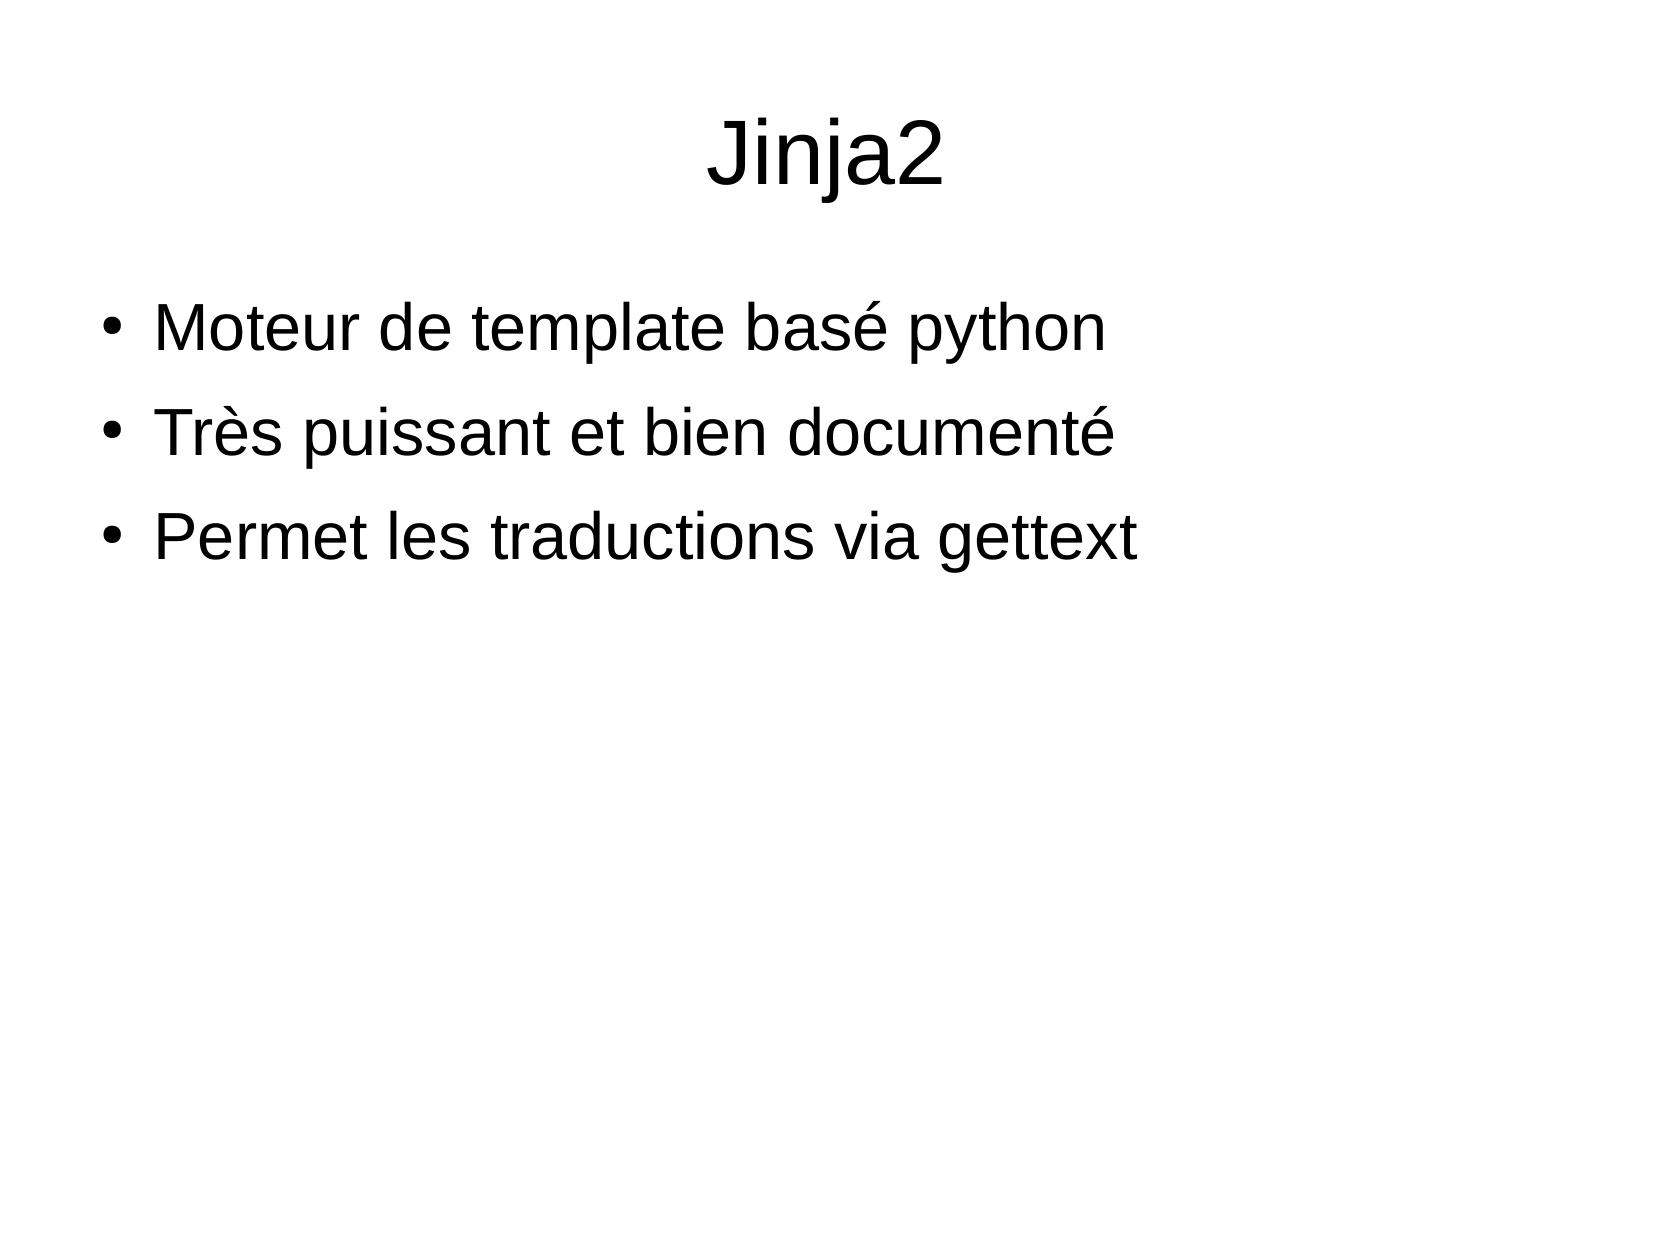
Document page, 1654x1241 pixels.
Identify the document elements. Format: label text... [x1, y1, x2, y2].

title Jinja2 [82, 49, 1571, 257]
list Moteur de template basé python Très puissant et bien documenté Permet les traductions via gettext [82, 290, 1538, 1010]
